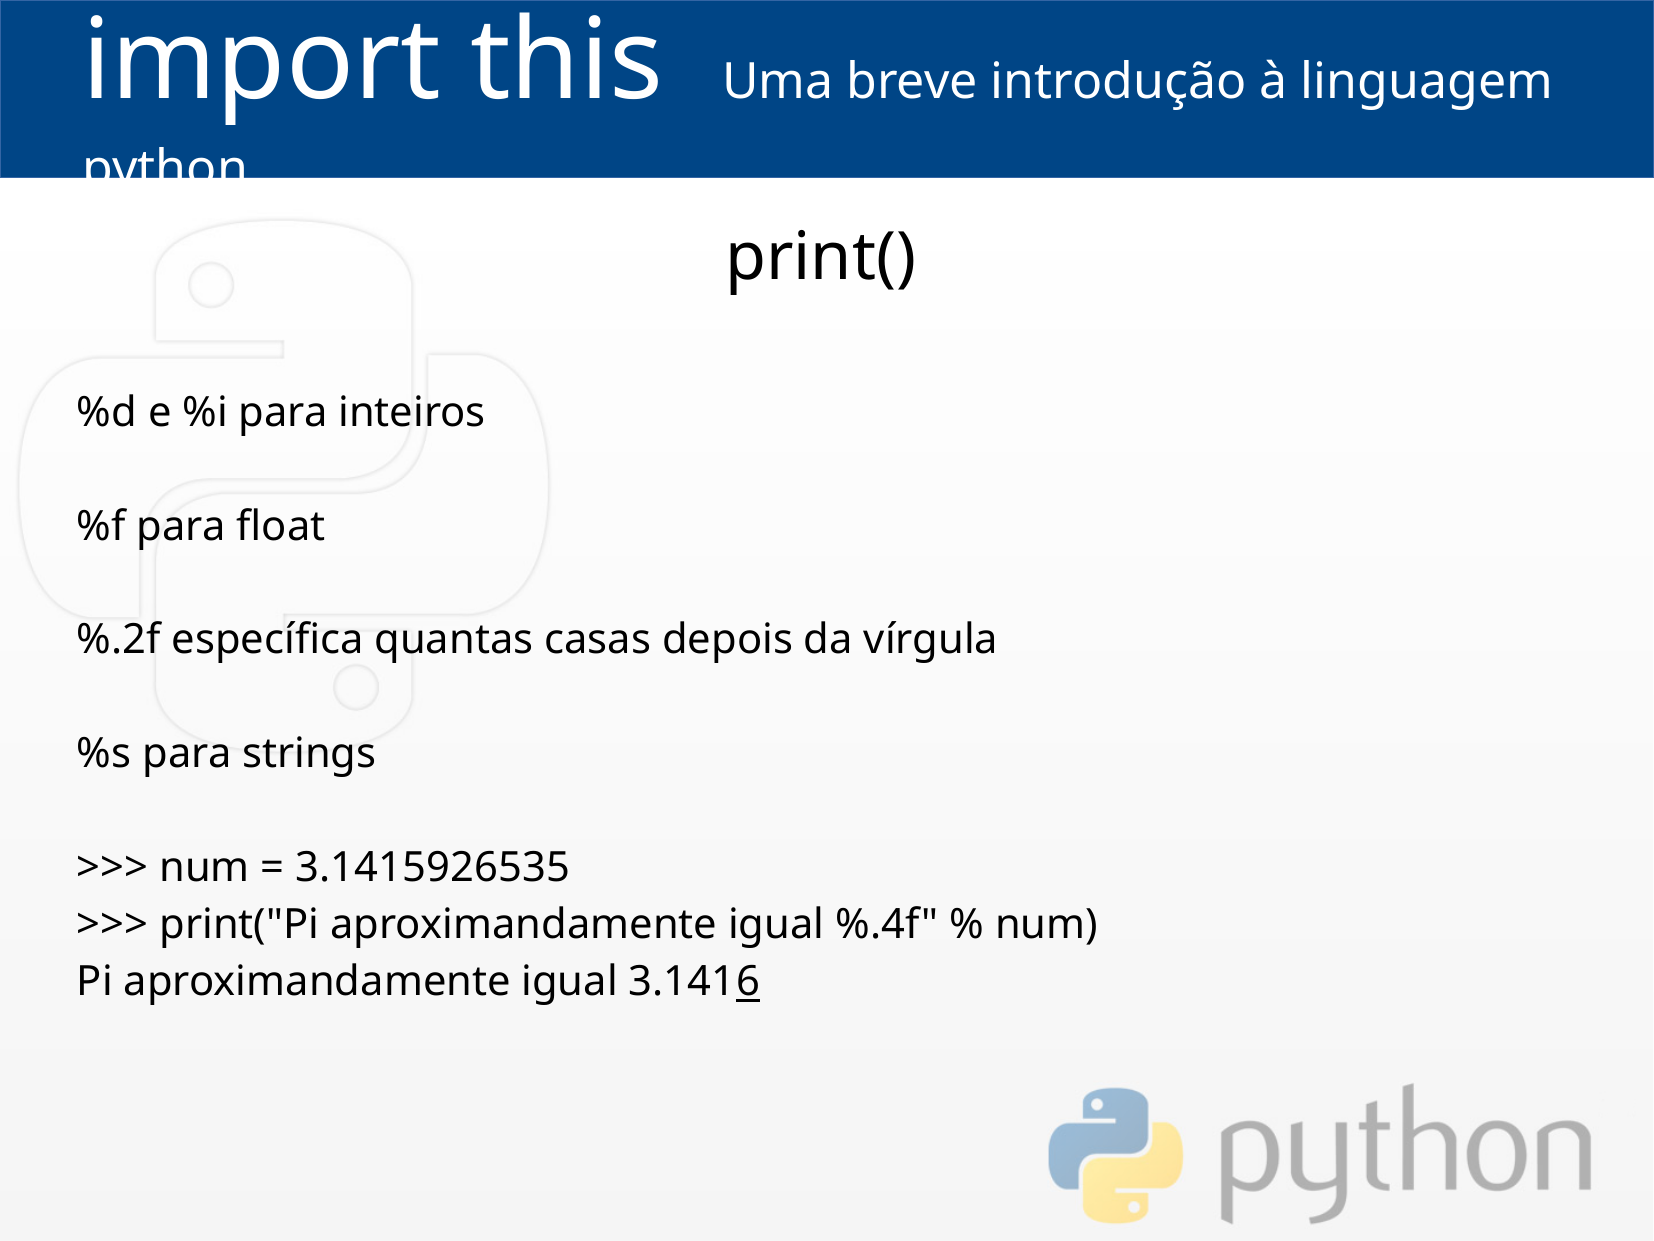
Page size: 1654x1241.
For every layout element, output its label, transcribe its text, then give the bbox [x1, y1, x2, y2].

text_box print() [106, 200, 1536, 296]
picture [0, 200, 1654, 1241]
title import this Uma breve introdução à linguagem python [82, 1, 1571, 178]
subtitle %d e %i para inteiros %f para float %.2f específica quantas casas depois da vírgula %s para strings >>> num = 3.1415926535 >>> print("Pi aproximandamente igual %.4f" % num) Pi aproximandamente igual 3.1416 [76, 319, 1565, 1128]
text_box [0, 0, 1654, 178]
